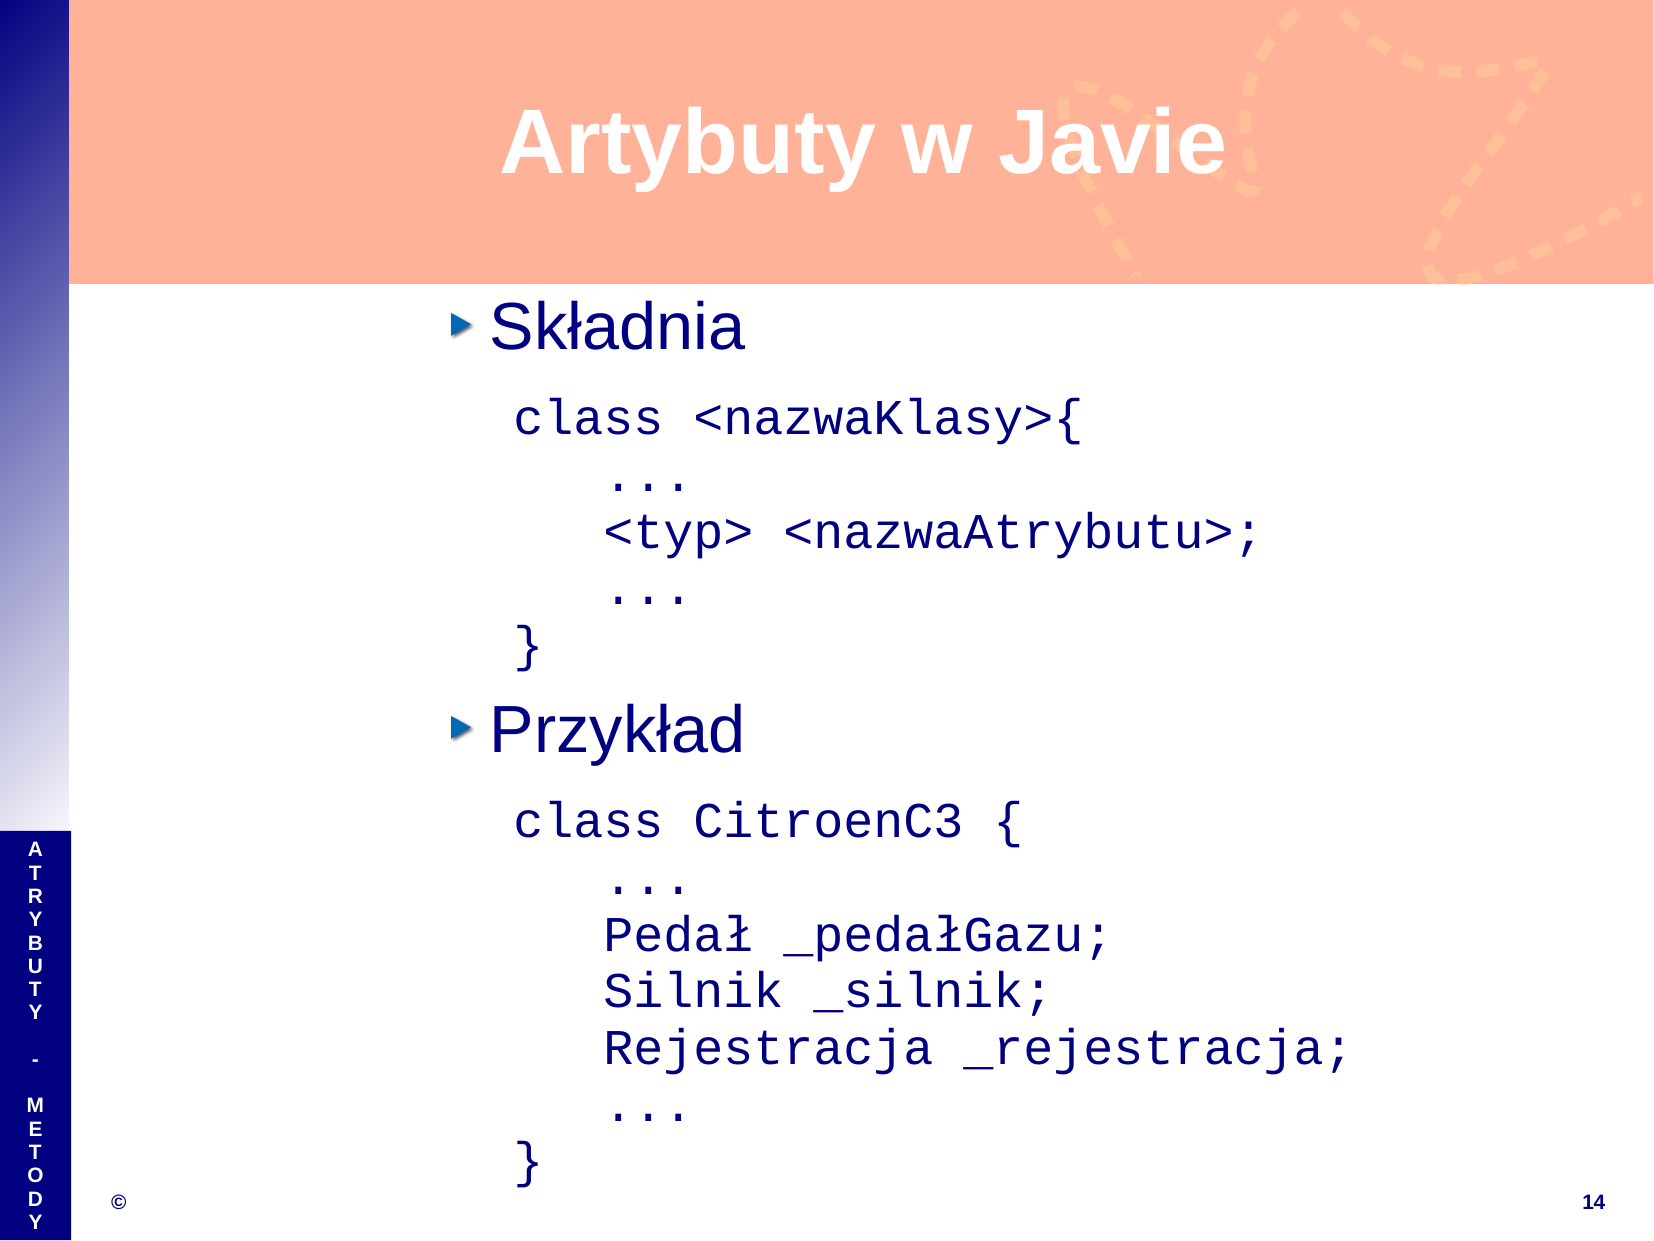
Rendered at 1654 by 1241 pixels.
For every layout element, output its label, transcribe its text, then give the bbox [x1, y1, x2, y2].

text_box A T R Y B U T Y - M E T O D Y [0, 830, 71, 1241]
list Składnia class <nazwaKlasy>{ ... <typ> <nazwaAtrybutu>; ... } Przykład class CitroenC3 { ... Pedał _pedałGazu; Silnik _silnik; Rejestracja _rejestracja; ... } [418, 288, 1456, 1236]
title Artybuty w Javie [111, 37, 1617, 246]
